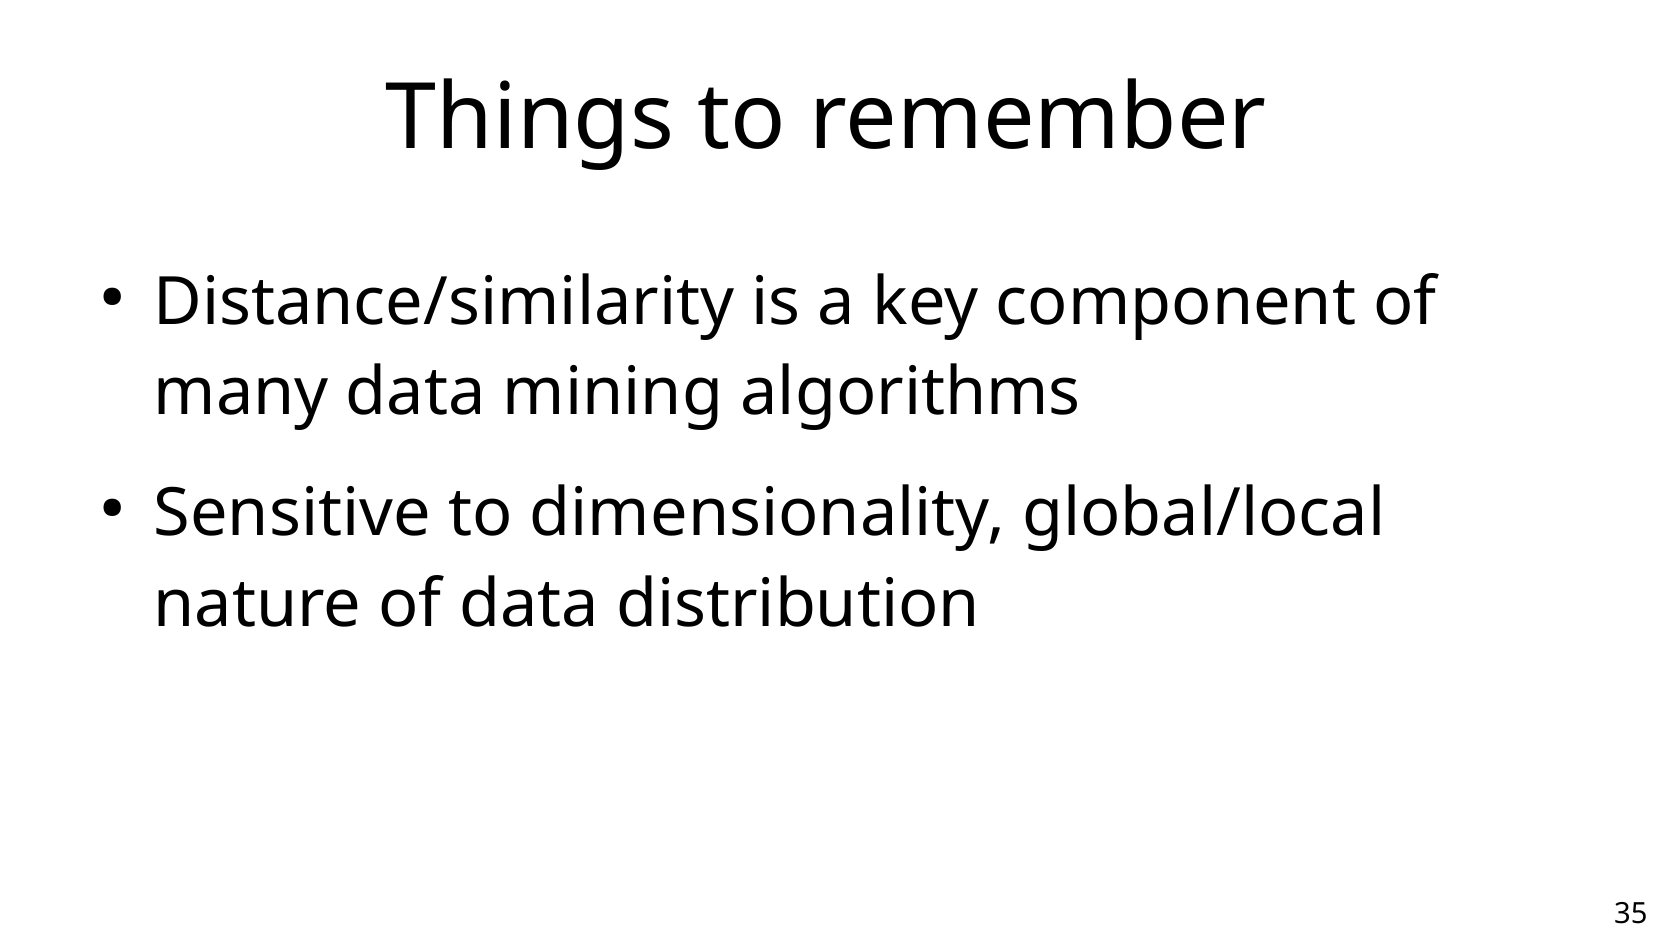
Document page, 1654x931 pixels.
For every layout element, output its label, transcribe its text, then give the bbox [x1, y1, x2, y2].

list Distance/similarity is a key component of many data mining algorithms Sensitive to dimensionality, global/local nature of data distribution [82, 253, 1571, 793]
title Things to remember [82, 1, 1571, 226]
